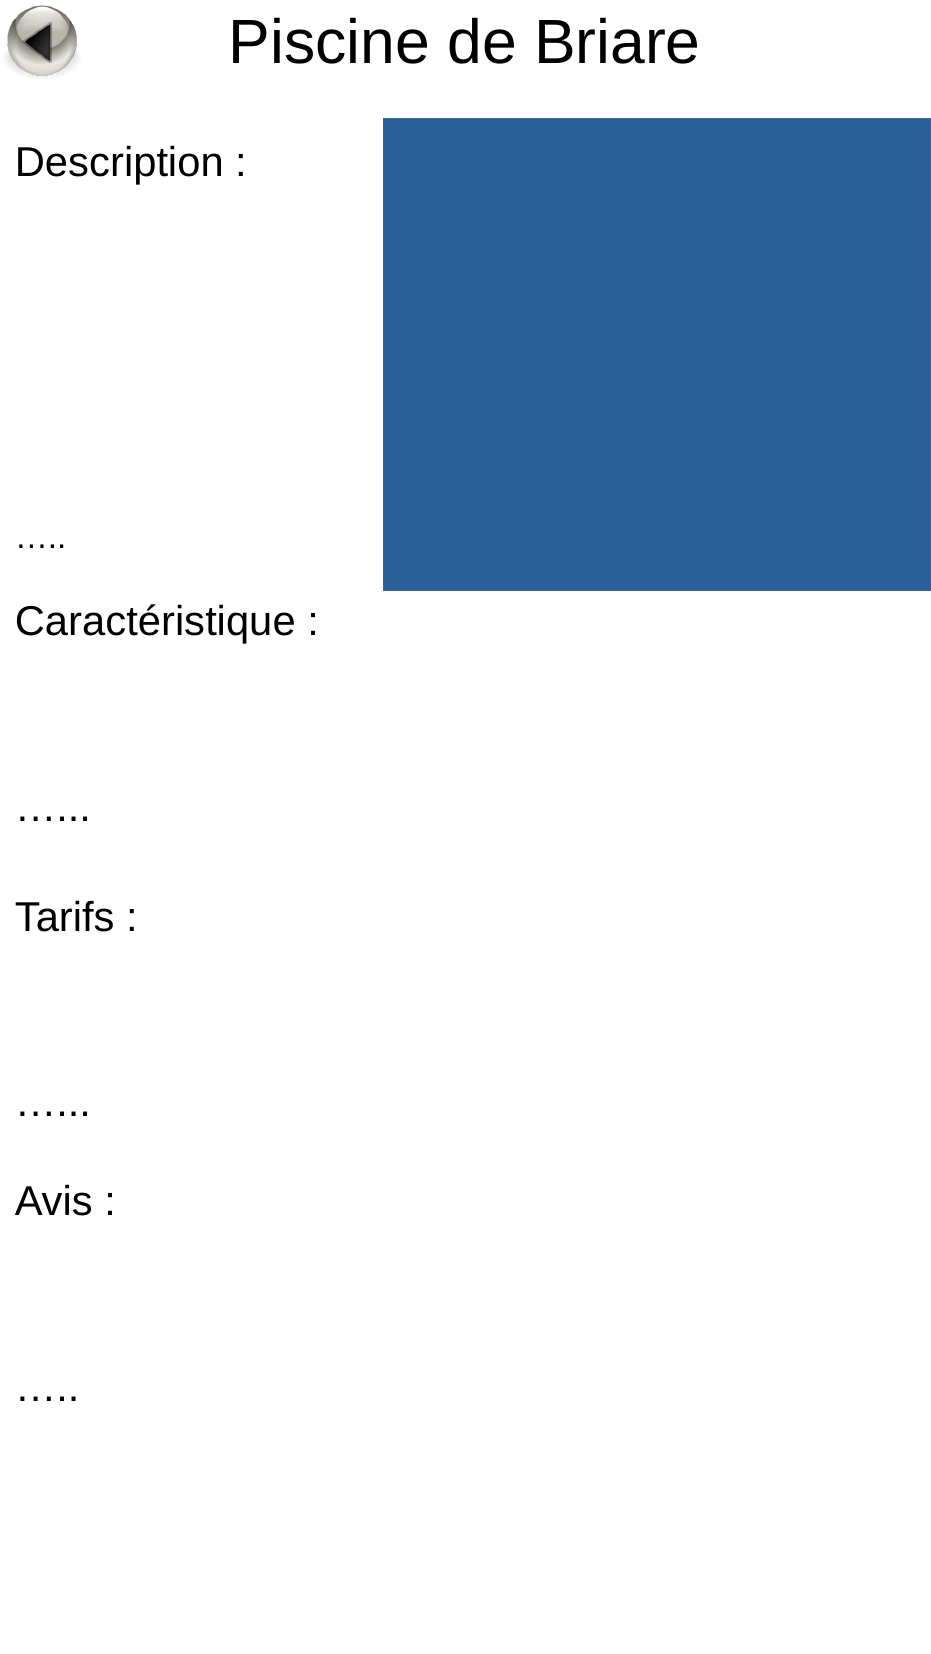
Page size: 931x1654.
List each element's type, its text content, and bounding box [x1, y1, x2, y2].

text_box Caractéristique : …... [0, 590, 931, 838]
text_box [383, 118, 931, 590]
picture [0, 0, 89, 91]
text_box Description : ….. [0, 131, 384, 590]
text_box Tarifs : …... [0, 885, 931, 1134]
text_box Avis : ….. [0, 1170, 931, 1418]
text_box Piscine de Briare [89, 0, 931, 85]
